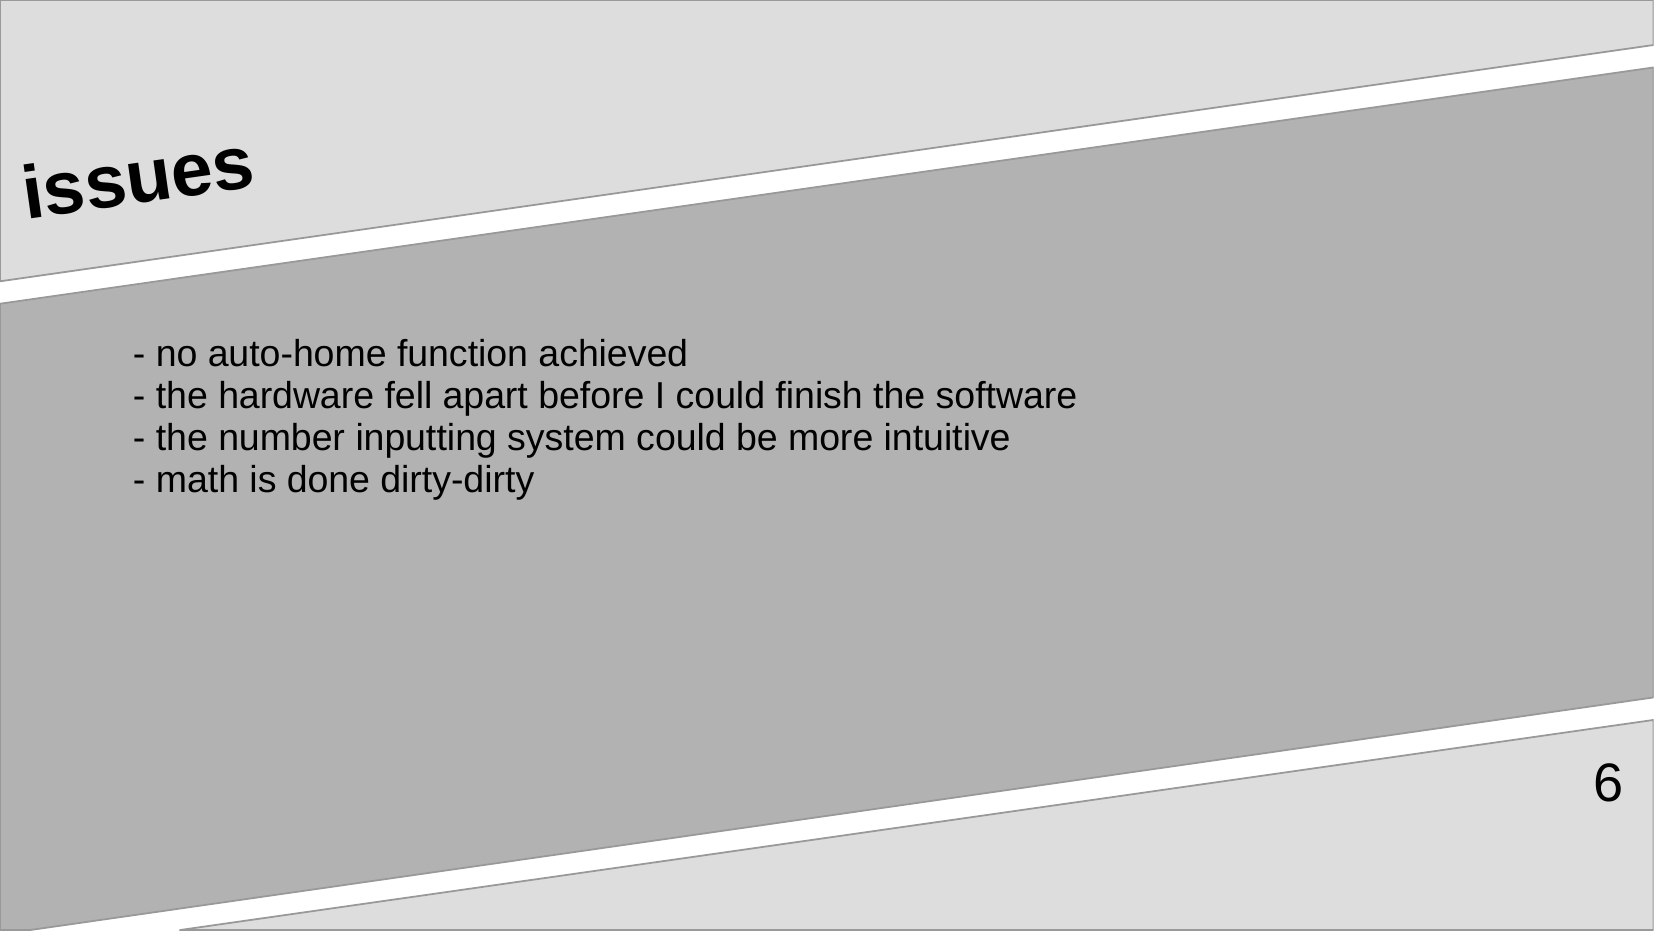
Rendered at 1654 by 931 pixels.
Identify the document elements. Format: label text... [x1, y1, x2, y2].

text_box - no auto-home function achieved - the hardware fell apart before I could finish the software - the number inputting system could be more intuitive - math is done dirty-dirty [118, 324, 1094, 508]
title issues [11, 0, 1496, 272]
